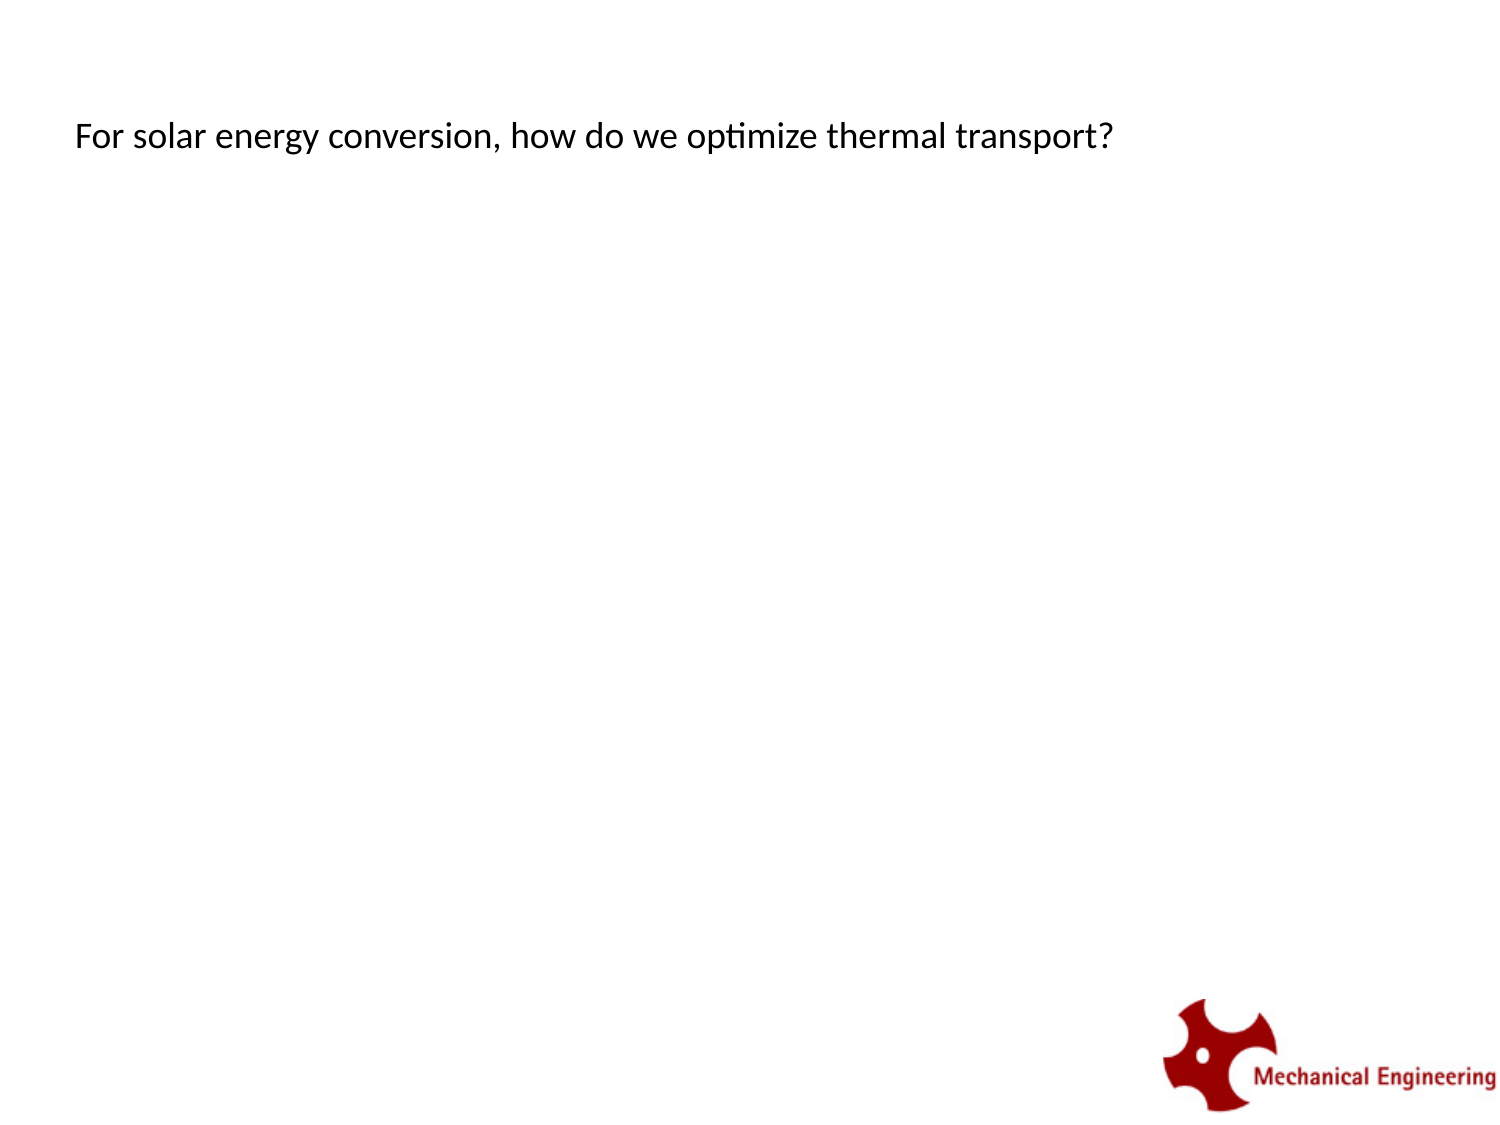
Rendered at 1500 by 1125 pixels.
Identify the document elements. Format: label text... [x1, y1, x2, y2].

title For solar energy conversion, how do we optimize thermal transport? [75, 45, 1425, 233]
picture [1162, 999, 1497, 1113]
